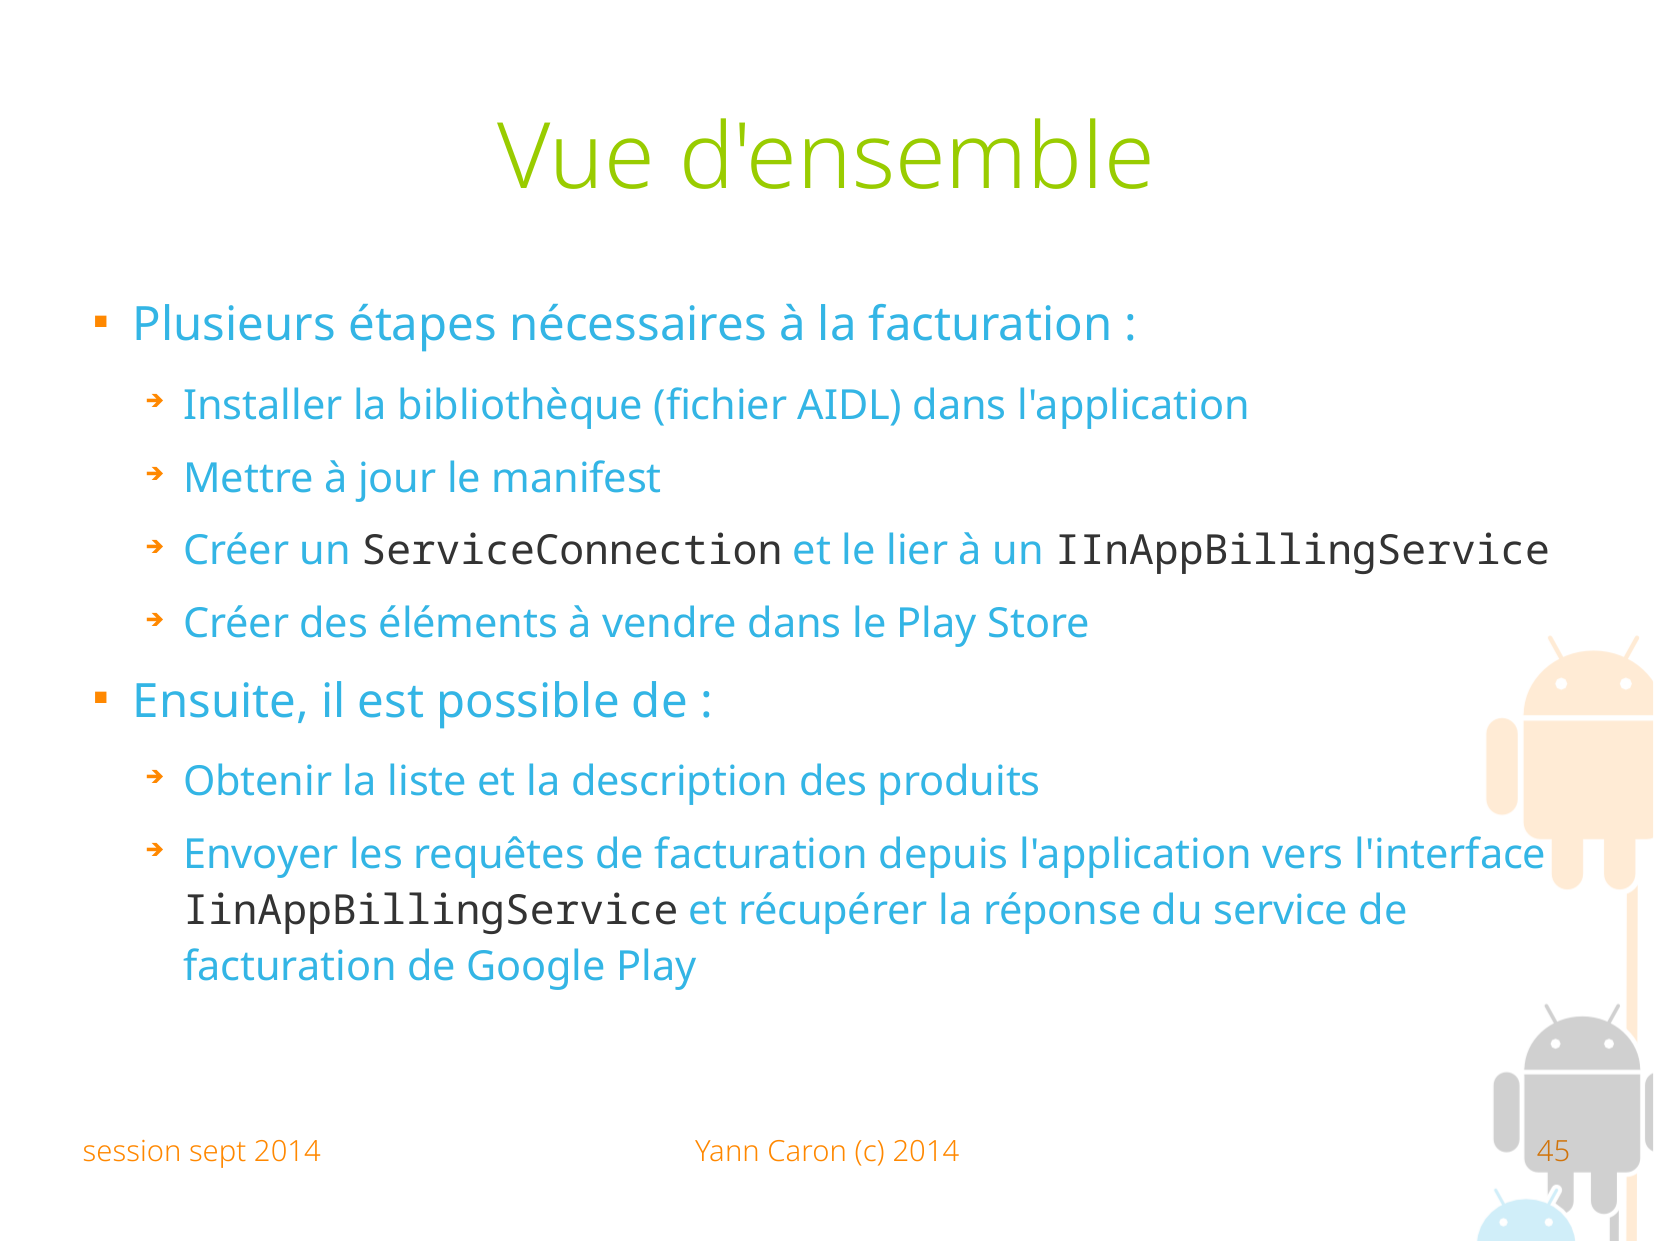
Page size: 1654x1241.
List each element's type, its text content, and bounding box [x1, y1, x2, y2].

list Plusieurs étapes nécessaires à la facturation : Installer la bibliothèque (fichier AIDL) dans l'application Mettre à jour le manifest Créer un ServiceConnection et le lier à un IInAppBillingService Créer des éléments à vendre dans le Play Store Ensuite, il est possible de : Obtenir la liste et la description des produits Envoyer les requêtes de facturation depuis l'application vers l'interface IinAppBillingService et récupérer la réponse du service de facturation de Google Play [82, 290, 1571, 1010]
title Vue d'ensemble [82, 49, 1571, 257]
picture [240, 423, 1654, 1241]
